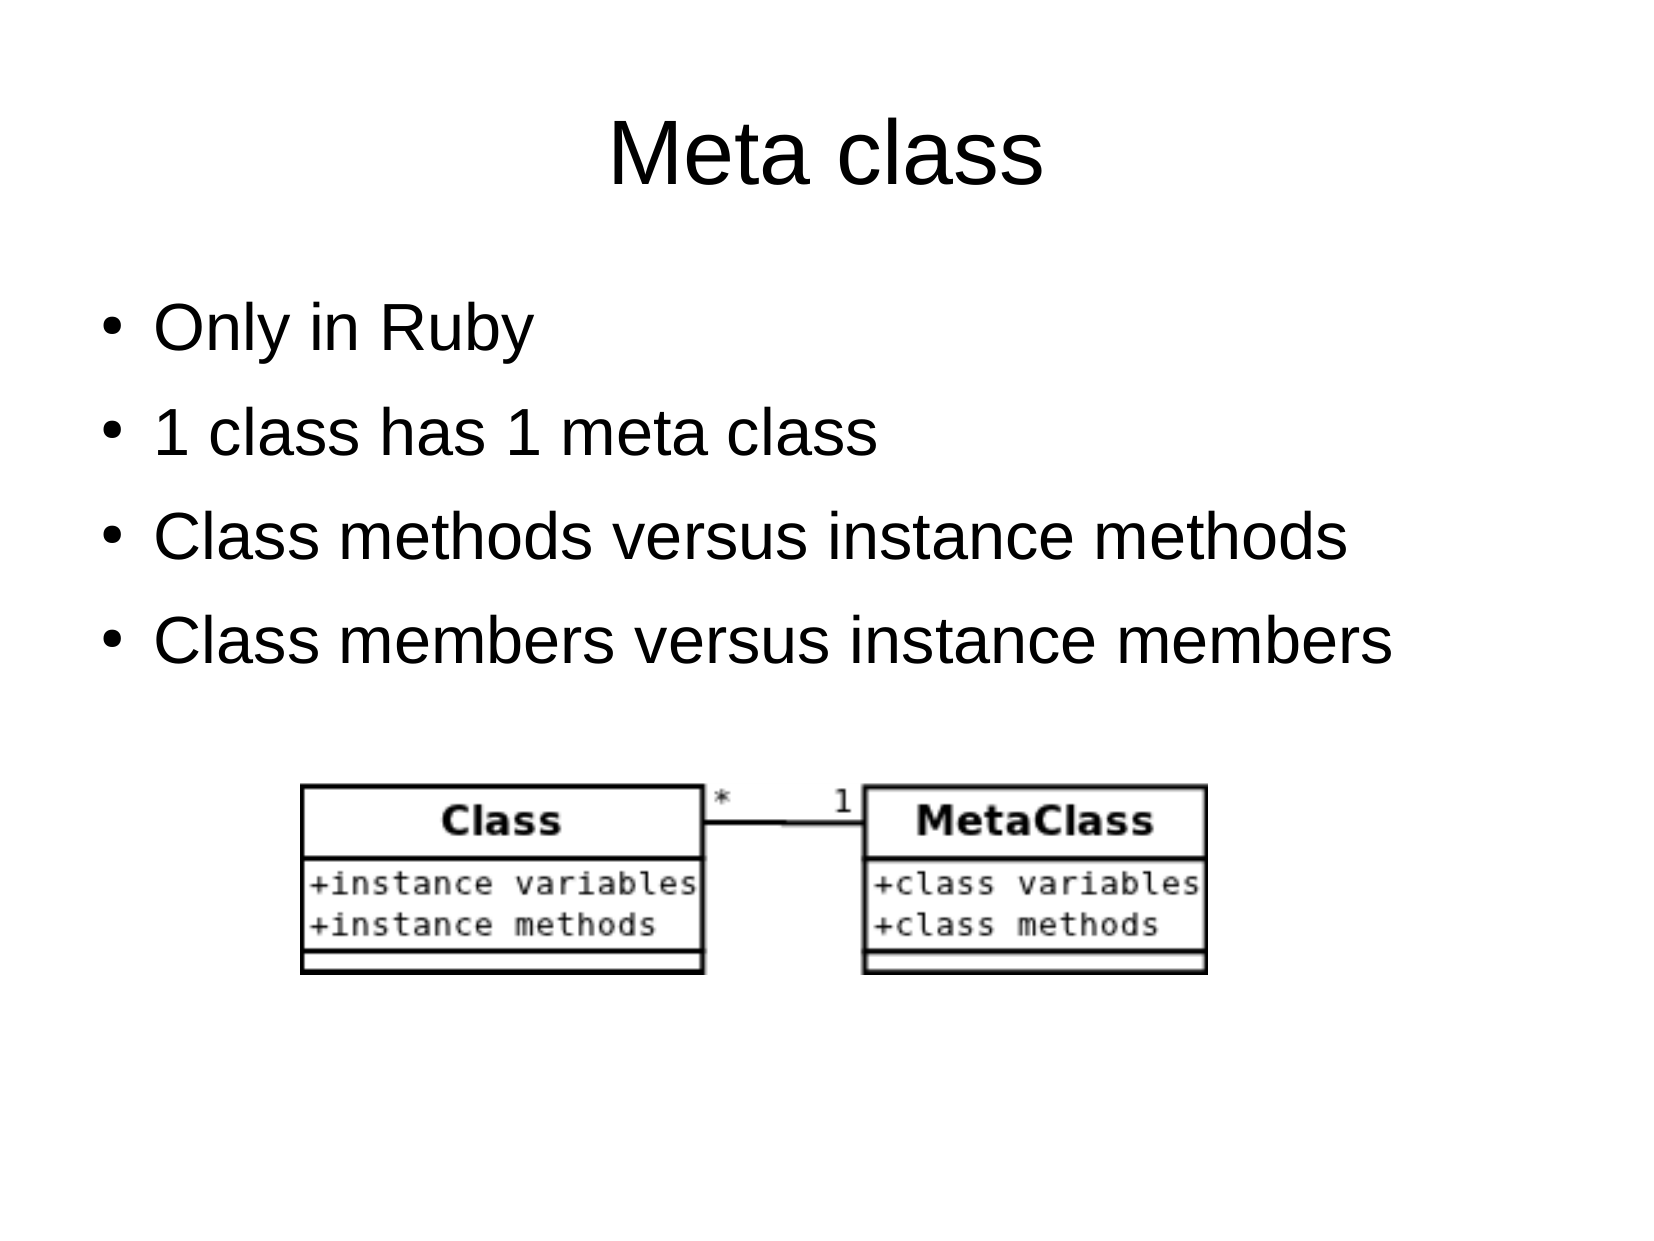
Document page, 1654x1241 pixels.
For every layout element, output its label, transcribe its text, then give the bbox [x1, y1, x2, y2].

title Meta class [82, 49, 1571, 257]
picture [300, 782, 1208, 976]
list Only in Ruby 1 class has 1 meta class Class methods versus instance methods Class members versus instance members [82, 290, 1571, 1109]
